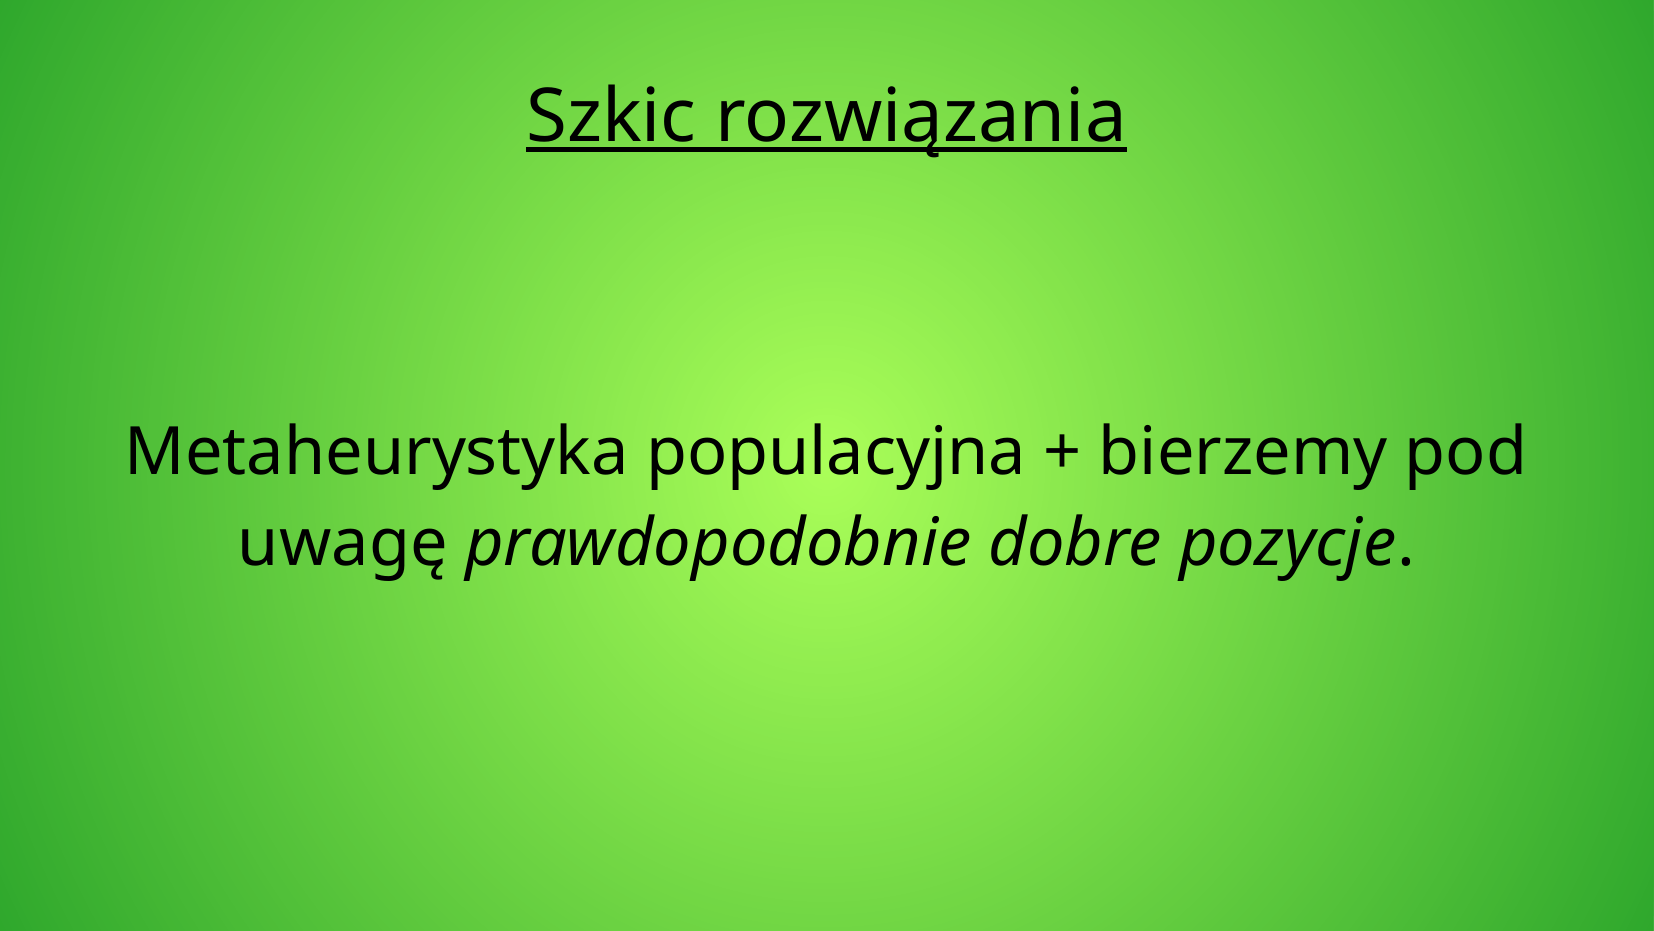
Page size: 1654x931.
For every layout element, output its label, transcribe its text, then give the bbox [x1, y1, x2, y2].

title Szkic rozwiązania [82, 35, 1571, 189]
subtitle Metaheurystyka populacyjna + bierzemy pod uwagę prawdopodobnie dobre pozycje. [82, 224, 1571, 764]
